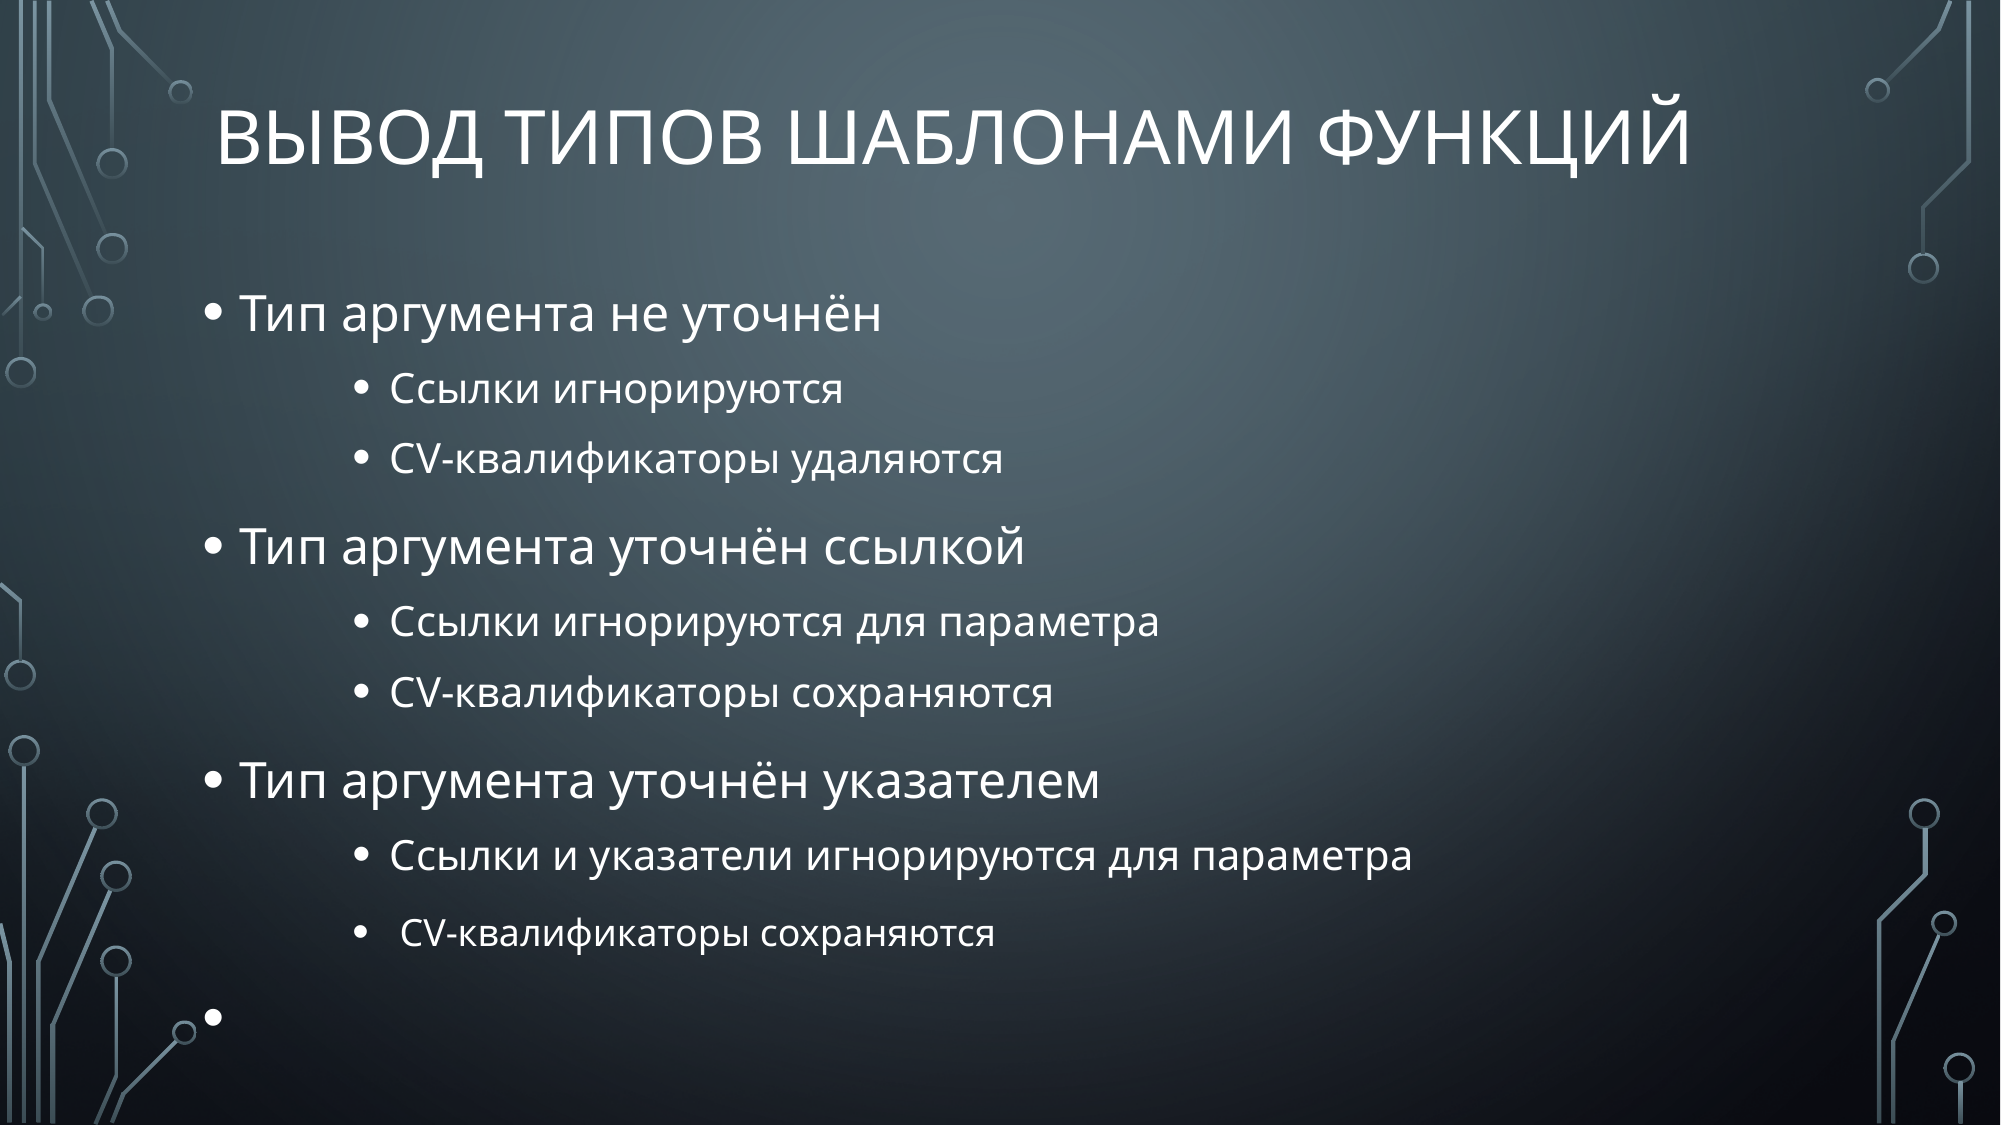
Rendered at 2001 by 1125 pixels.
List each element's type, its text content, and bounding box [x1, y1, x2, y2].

list Тип аргумента не уточнён Ссылки игнорируются CV-квалификаторы удаляются Тип аргумента уточнён ссылкой Ссылки игнорируются для параметра CV-квалификаторы сохраняются Тип аргумента уточнён указателем Ссылки и указатели игнорируются для параметра CV-квалификаторы сохраняются [187, 261, 1813, 1040]
title Вывод типов шаблонами функций [199, 18, 1825, 262]
